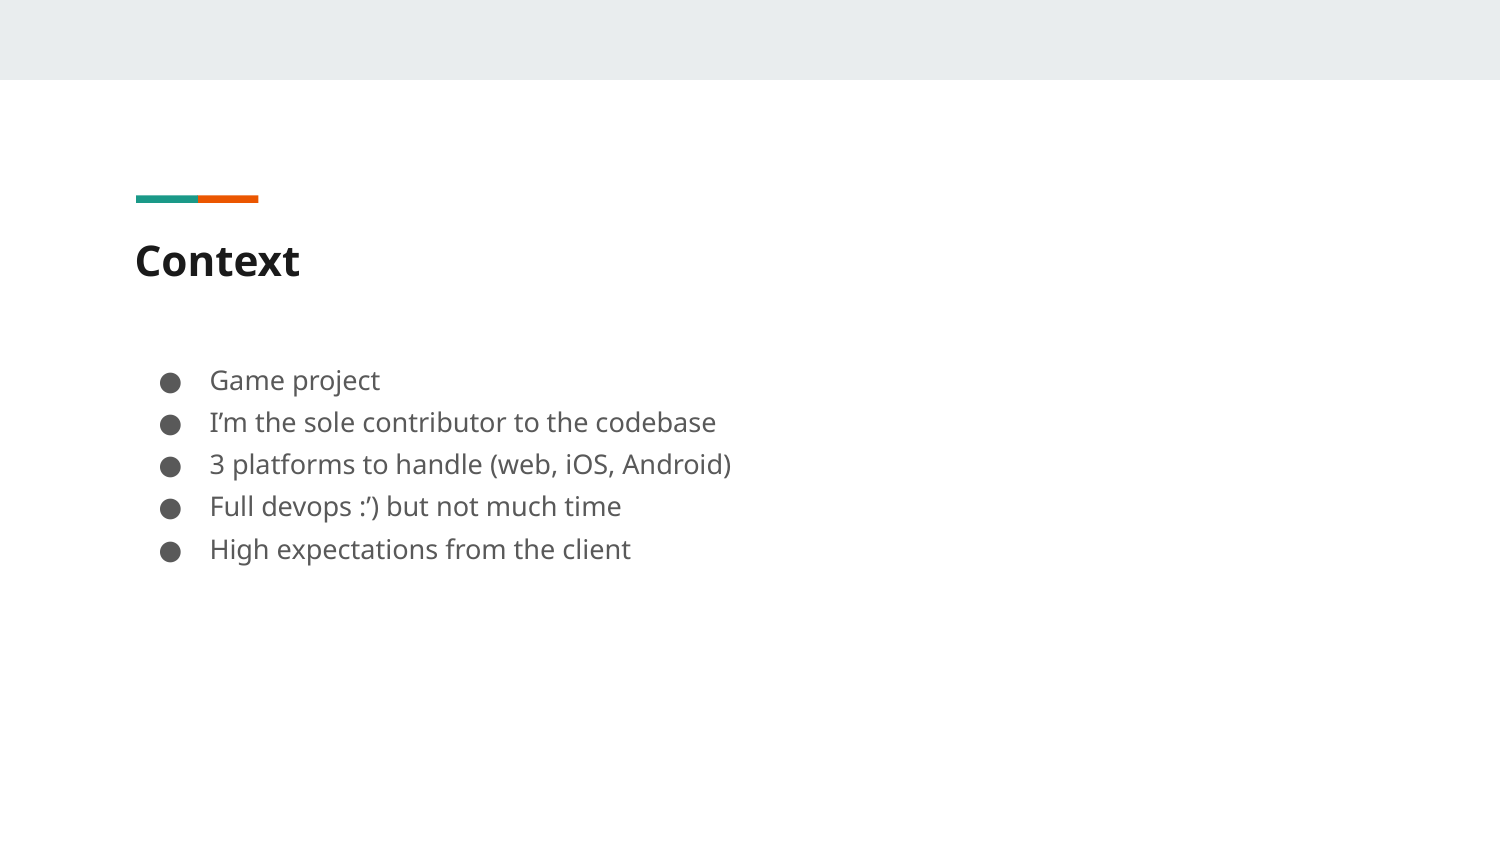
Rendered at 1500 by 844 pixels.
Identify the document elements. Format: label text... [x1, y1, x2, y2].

list Game project I’m the sole contributor to the codebase 3 platforms to handle (web, iOS, Android) Full devops :’) but not much time High expectations from the client [119, 341, 1381, 712]
title Context [119, 216, 1381, 305]
